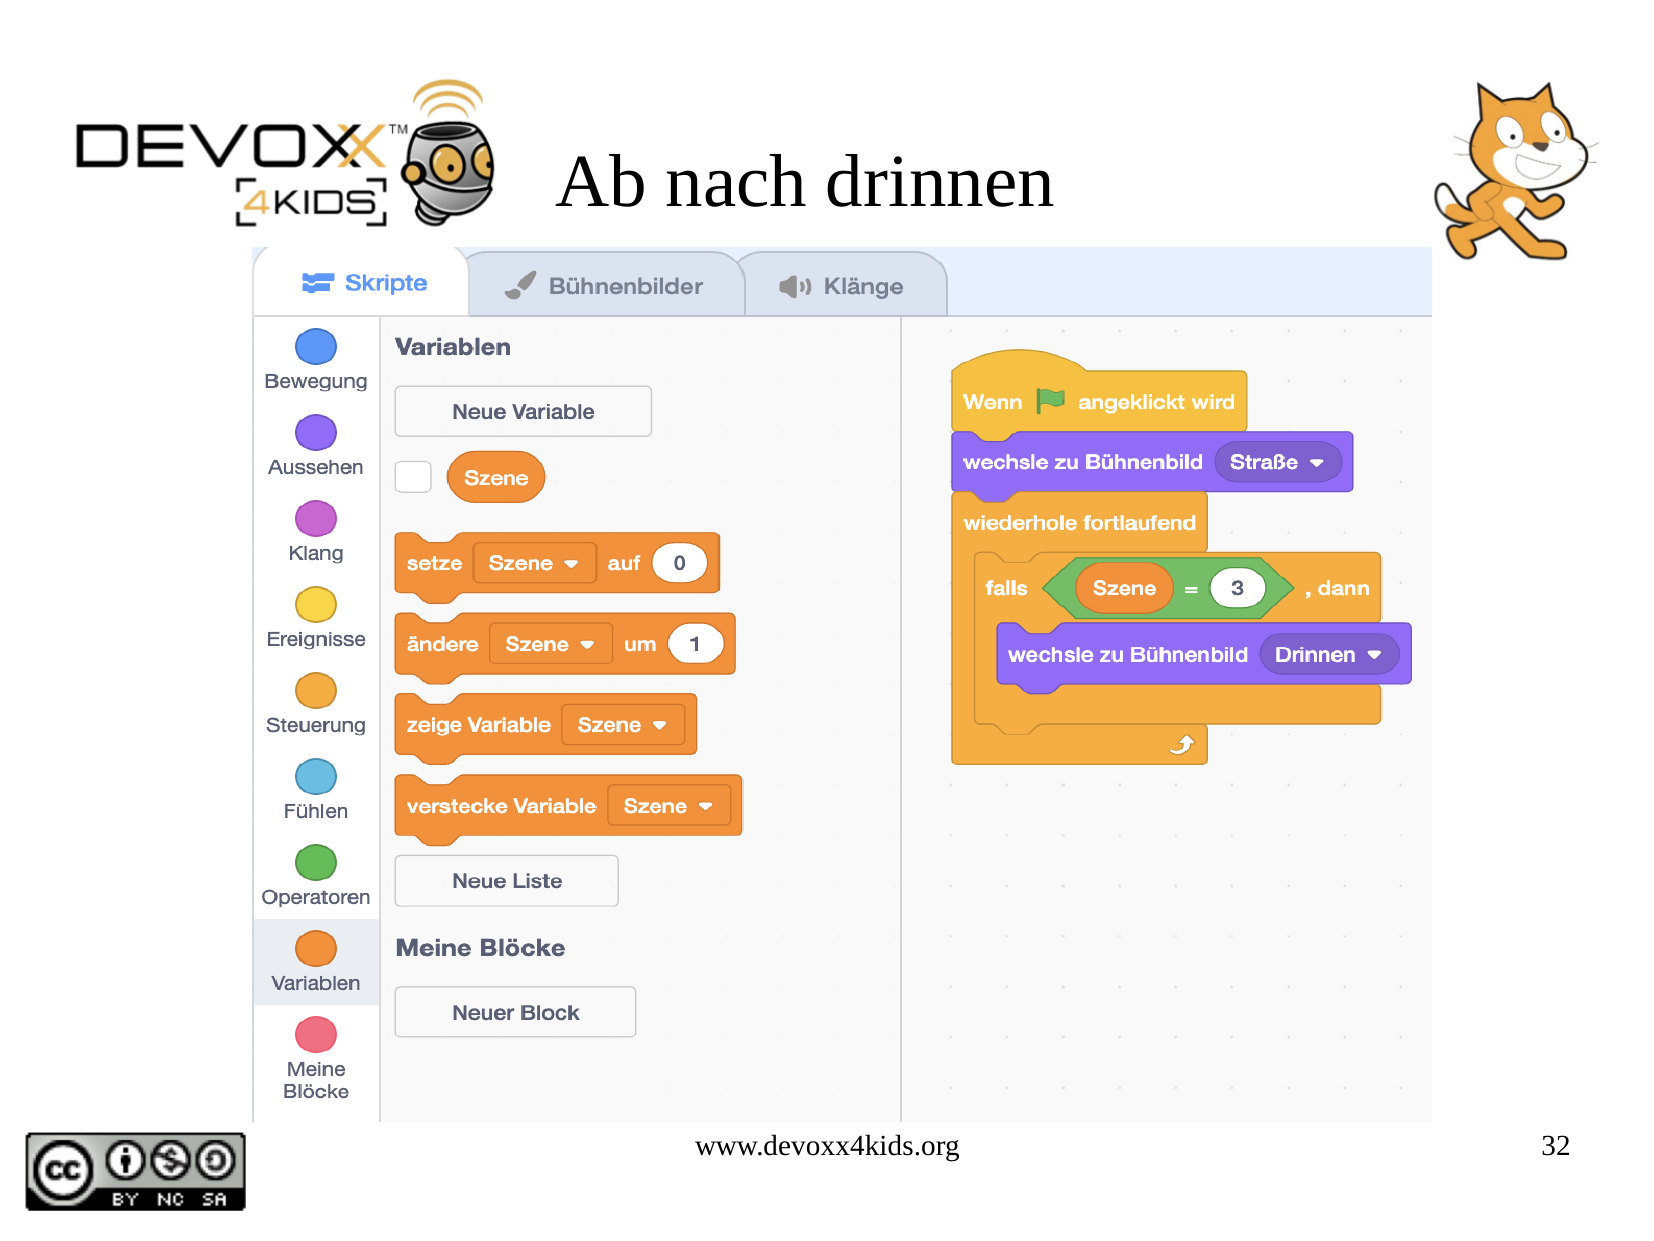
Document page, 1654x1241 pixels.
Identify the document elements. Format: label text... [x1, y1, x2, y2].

picture [14, 1121, 249, 1212]
picture [35, 54, 1607, 1123]
title Ab nach drinnen [555, 78, 1347, 247]
